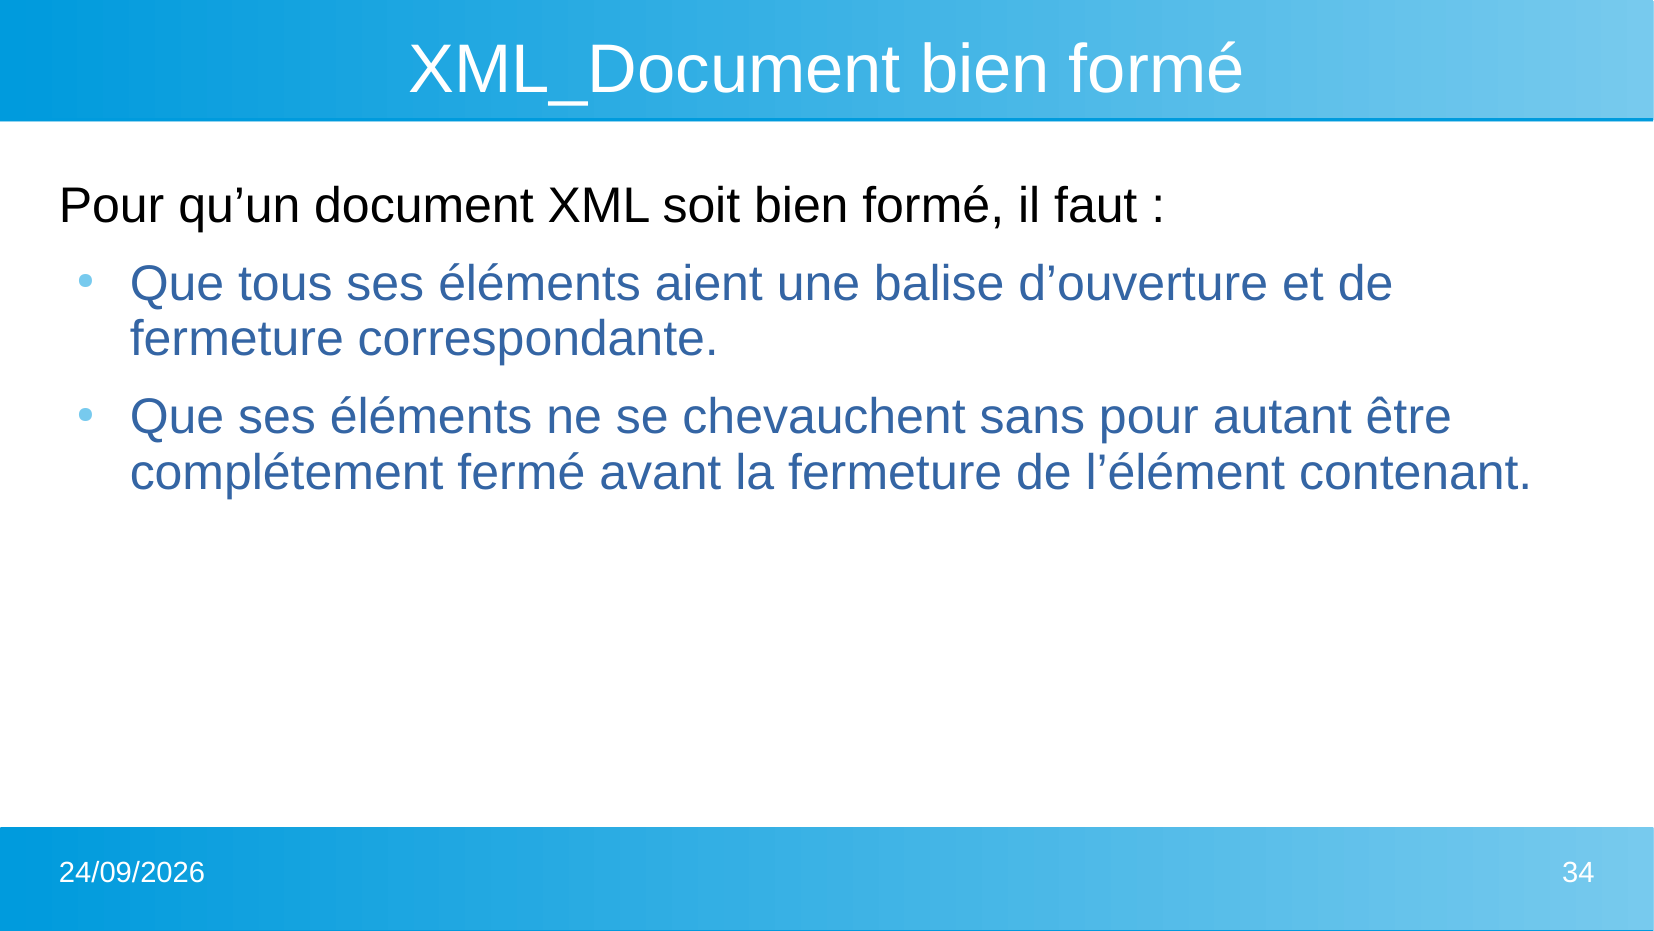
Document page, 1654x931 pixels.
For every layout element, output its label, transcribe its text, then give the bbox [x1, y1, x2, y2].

title XML_Document bien formé [58, 29, 1595, 108]
list Pour qu’un document XML soit bien formé, il faut : Que tous ses éléments aient une balise d’ouverture et de fermeture correspondante. Que ses éléments ne se chevauchent sans pour autant être complétement fermé avant la fermeture de l’élément contenant. [58, 177, 1595, 768]
